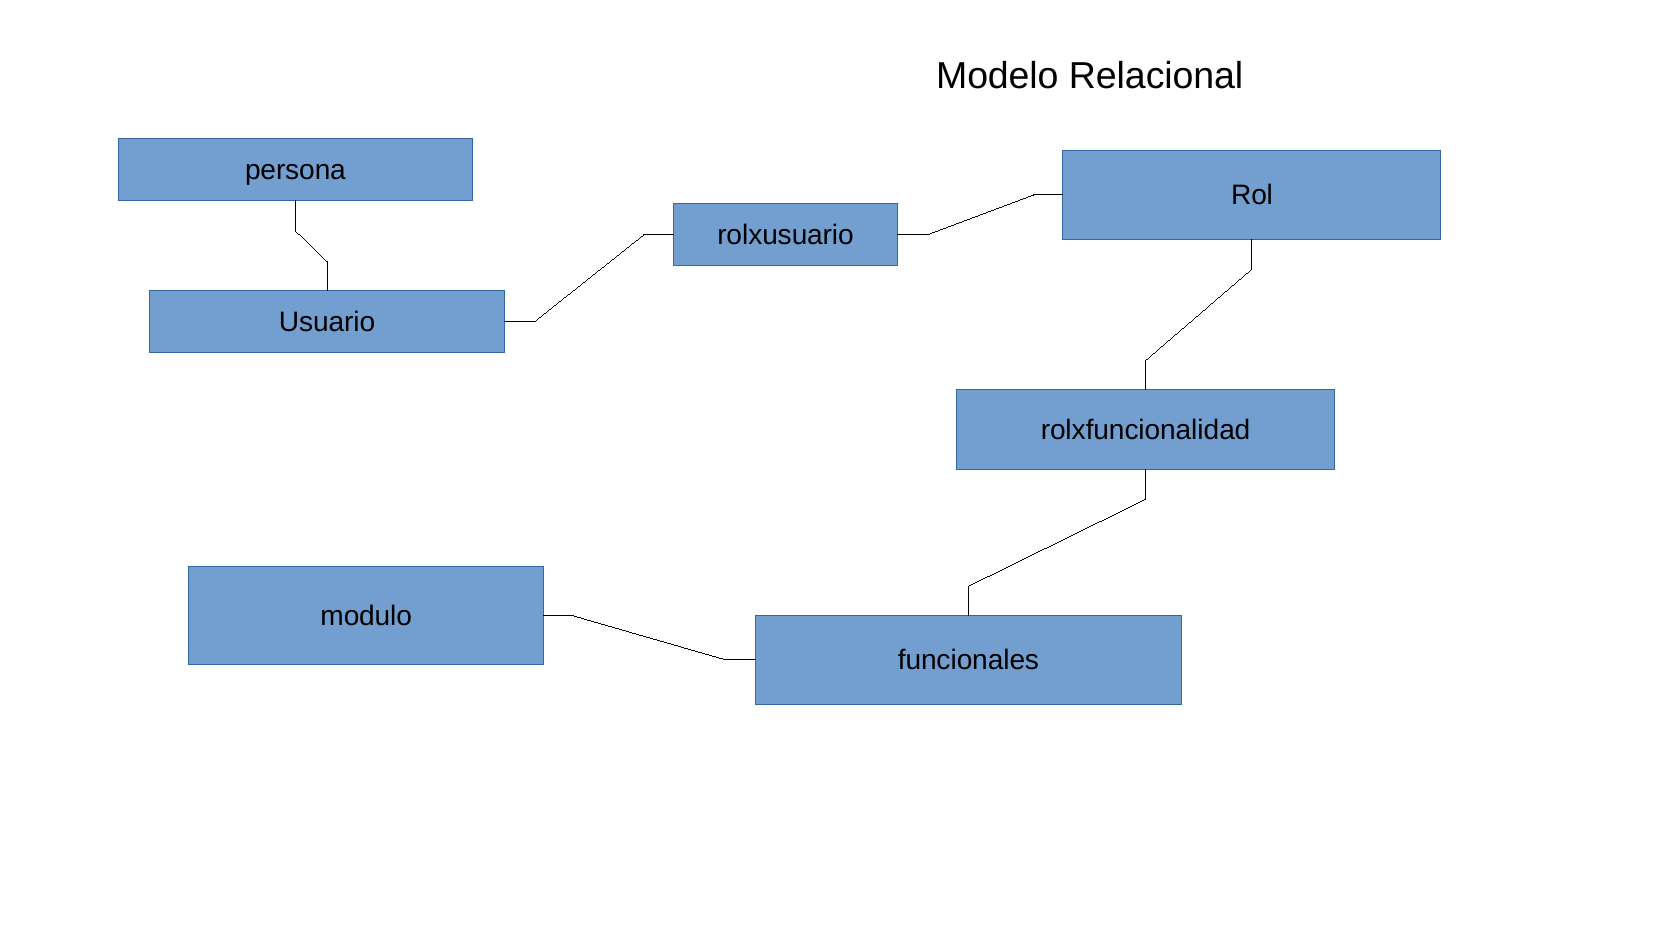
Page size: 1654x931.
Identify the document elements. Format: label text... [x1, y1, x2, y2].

text_box Usuario [149, 290, 505, 353]
text_box Rol [1062, 150, 1441, 240]
text_box rolxfuncionalidad [956, 389, 1335, 470]
text_box Modelo Relacional [921, 47, 1259, 105]
text_box funcionales [755, 615, 1182, 705]
text_box modulo [188, 566, 544, 665]
text_box rolxusuario [673, 203, 898, 266]
text_box persona [118, 138, 473, 201]
